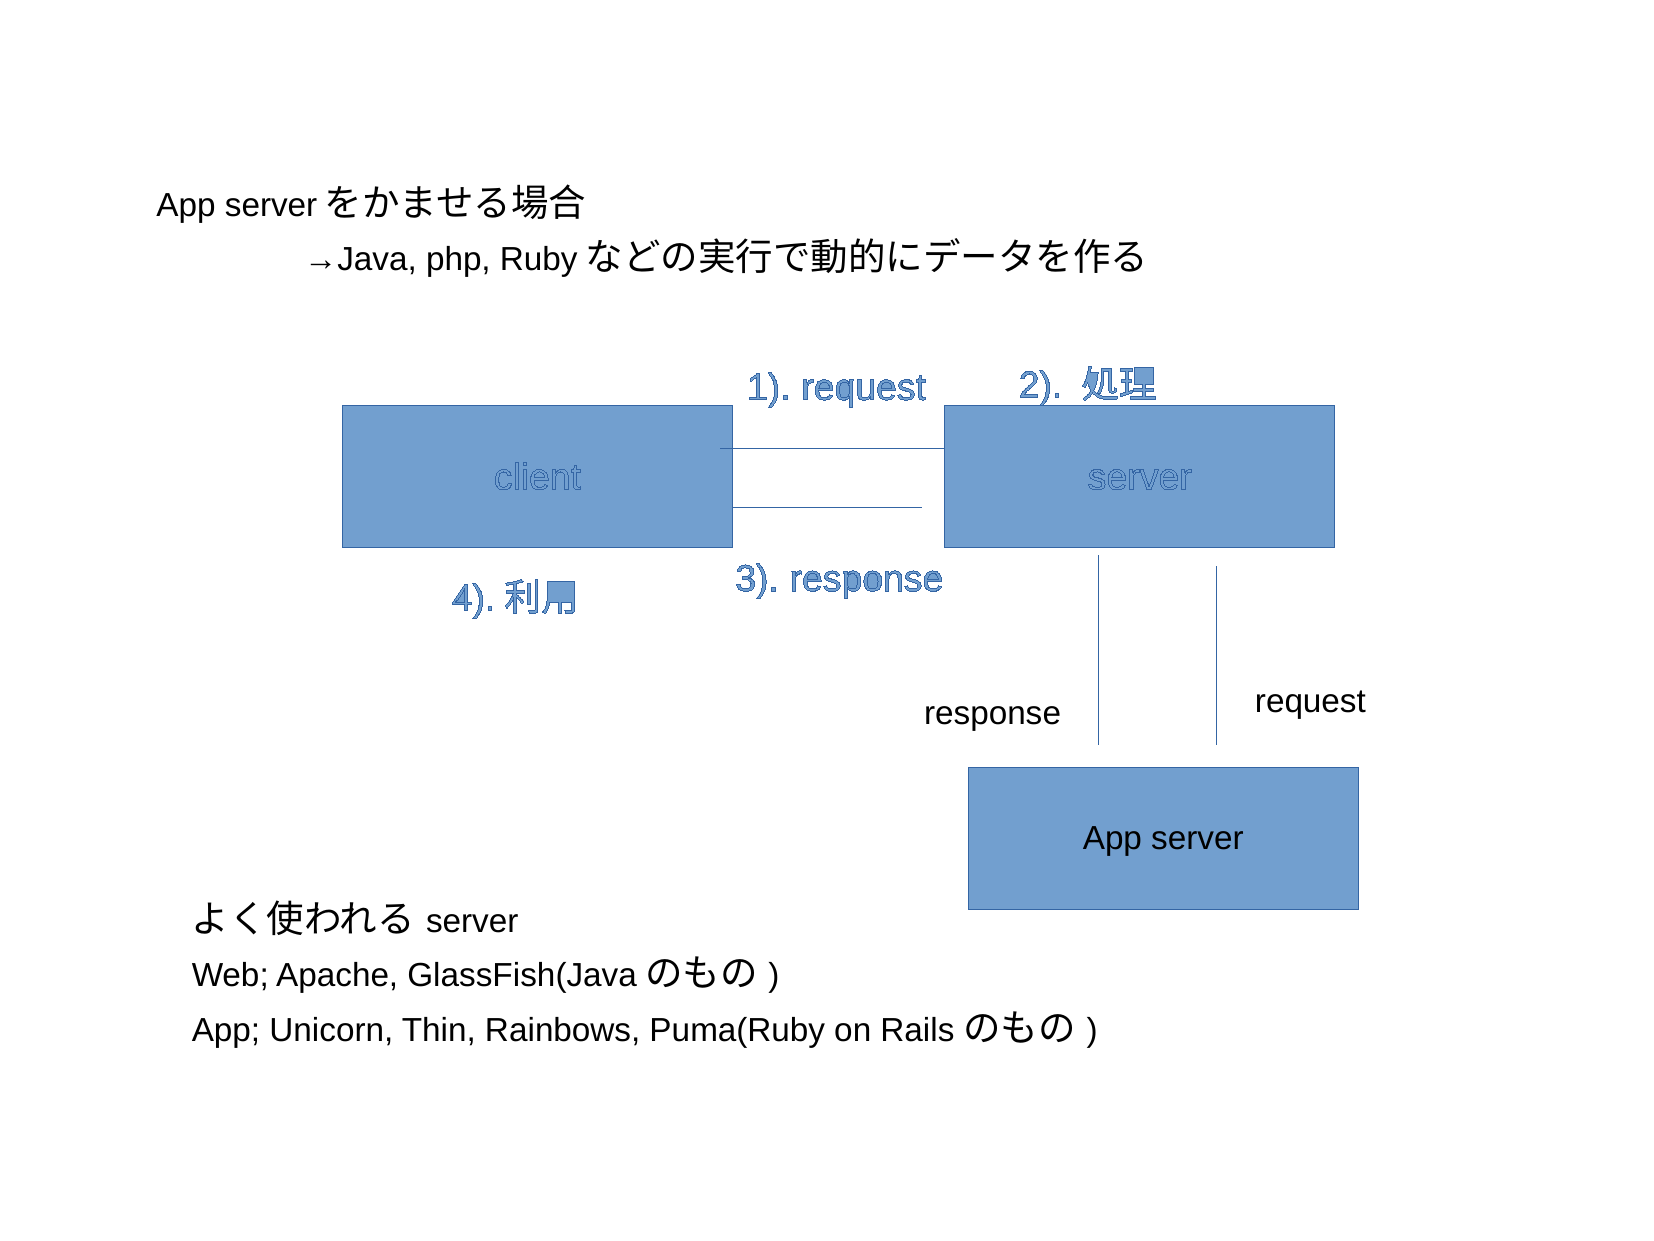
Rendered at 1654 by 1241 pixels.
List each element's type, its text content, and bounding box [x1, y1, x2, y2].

text_box [843, 570, 861, 599]
text_box [1082, 366, 1118, 401]
text_box [343, 370, 1335, 547]
text_box [803, 570, 822, 592]
text_box [863, 570, 882, 592]
text_box [1020, 371, 1038, 398]
text_box [736, 564, 755, 592]
text_box request [1240, 675, 1453, 728]
text_box [924, 570, 942, 592]
text_box App server [969, 768, 1358, 881]
text_box [916, 375, 926, 401]
text_box [803, 379, 814, 400]
text_box [857, 379, 874, 401]
text_box [791, 570, 802, 592]
text_box [542, 581, 575, 614]
text_box [836, 379, 854, 408]
text_box [472, 583, 483, 619]
text_box [505, 579, 525, 614]
text_box [823, 570, 841, 592]
text_box [815, 379, 833, 401]
text_box [452, 584, 472, 611]
text_box [749, 373, 767, 400]
text_box [885, 570, 902, 592]
text_box [1120, 367, 1156, 400]
text_box [904, 570, 922, 592]
text_box [528, 579, 538, 614]
text_box response [909, 687, 1123, 740]
text_box [897, 379, 915, 401]
text_box App serverをかませる場合 →Java, php, Rubyなどの実行で動的にデータを作る [141, 165, 1536, 301]
text_box [877, 379, 896, 401]
text_box [756, 563, 767, 599]
text_box よく使われるserver Web; Apache, GlassFish(Javaのもの) App; Unicorn, Thin, Rainbows, Puma(Ruby on Railsのもの) [177, 881, 1571, 1063]
text_box [768, 372, 778, 408]
